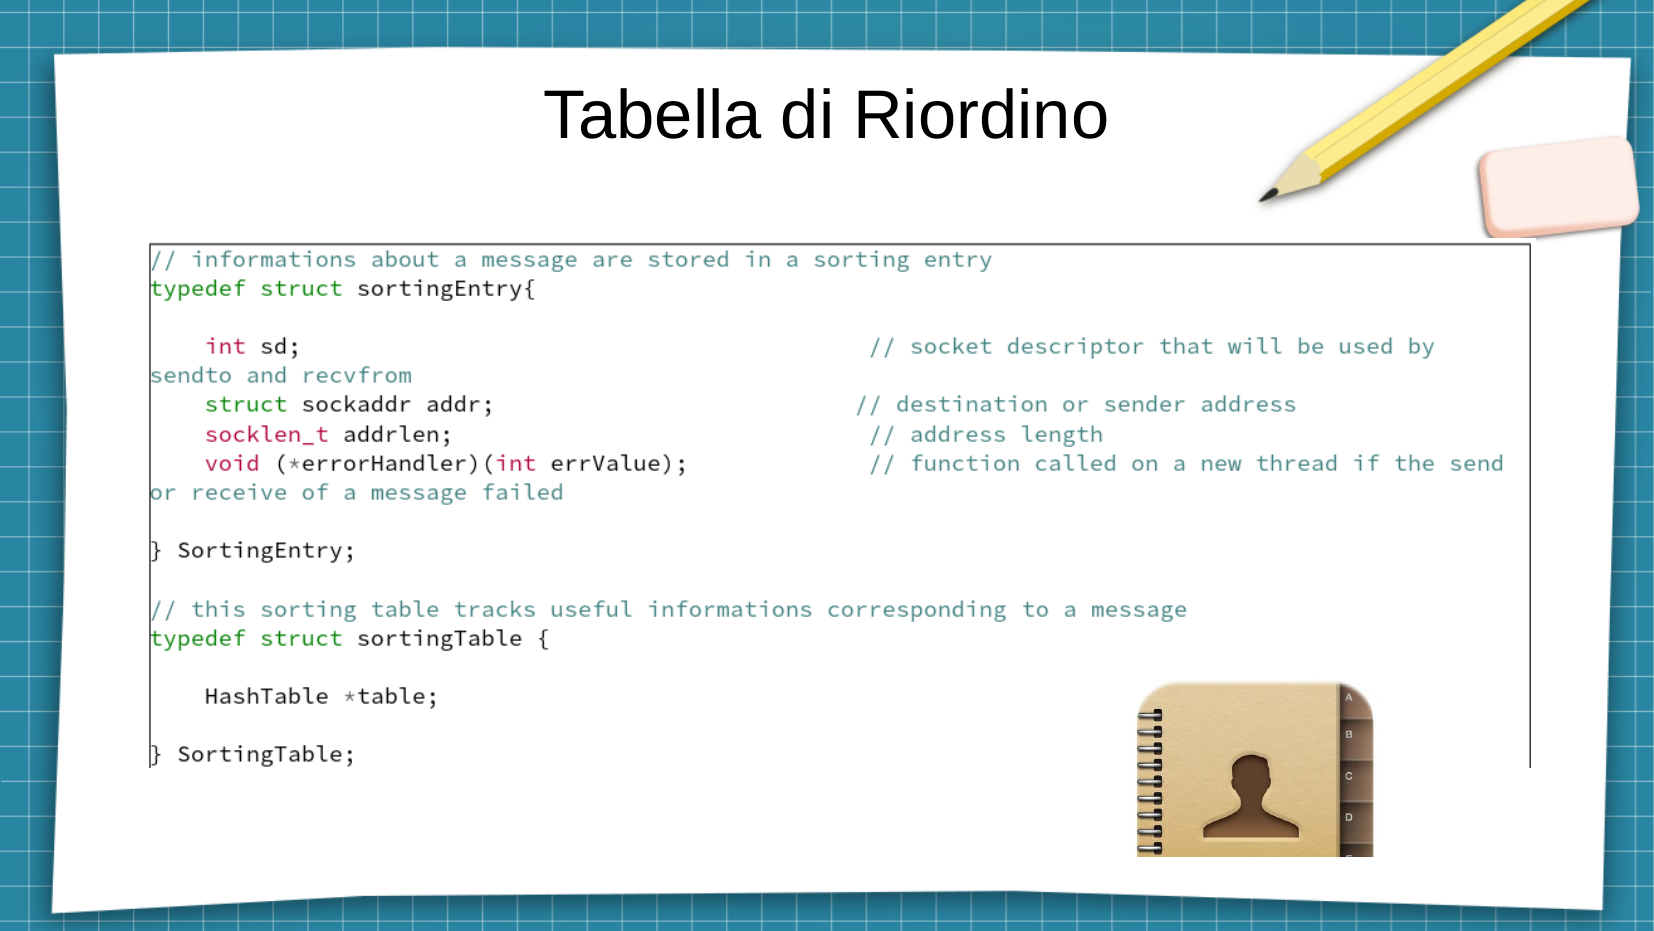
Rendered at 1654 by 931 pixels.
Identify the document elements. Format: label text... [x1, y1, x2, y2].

picture [0, 0, 1654, 931]
title Tabella di Riordino [82, 37, 1571, 193]
